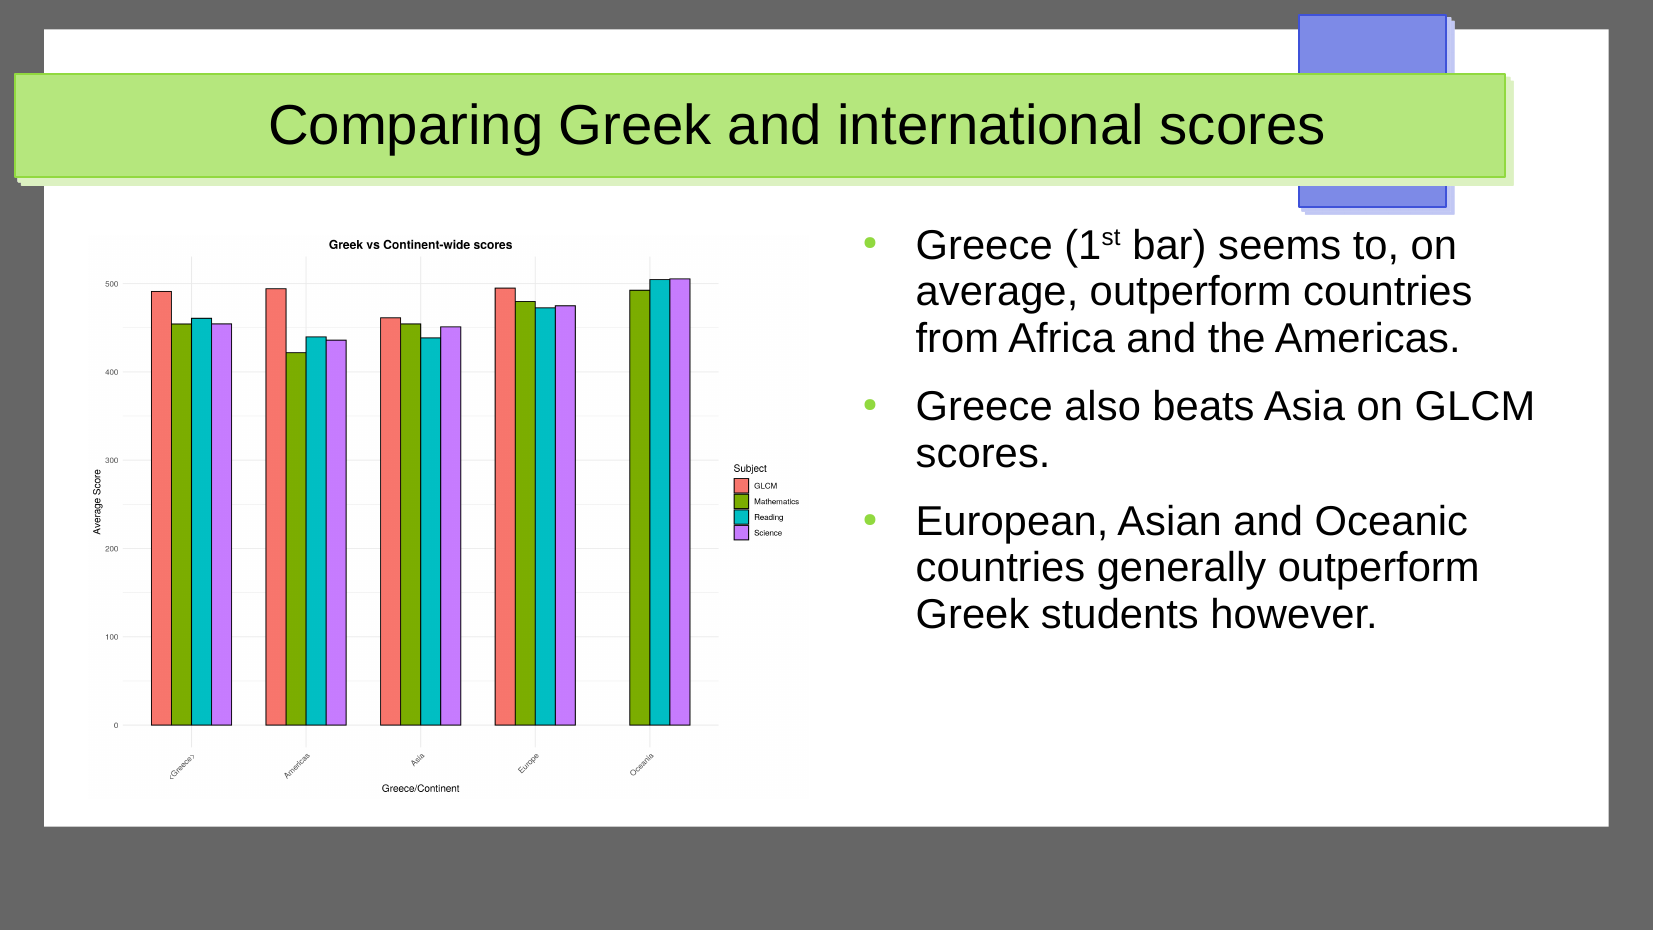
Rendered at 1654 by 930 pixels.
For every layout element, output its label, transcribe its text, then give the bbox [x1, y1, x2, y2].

list Greece (1st bar) seems to, on average, outperform countries from Africa and the Americas. Greece also beats Asia on GLCM scores. European, Asian and Oceanic countries generally outperform Greek students however. [844, 221, 1566, 812]
title Comparing Greek and international scores [88, 73, 1506, 178]
picture [88, 235, 809, 799]
